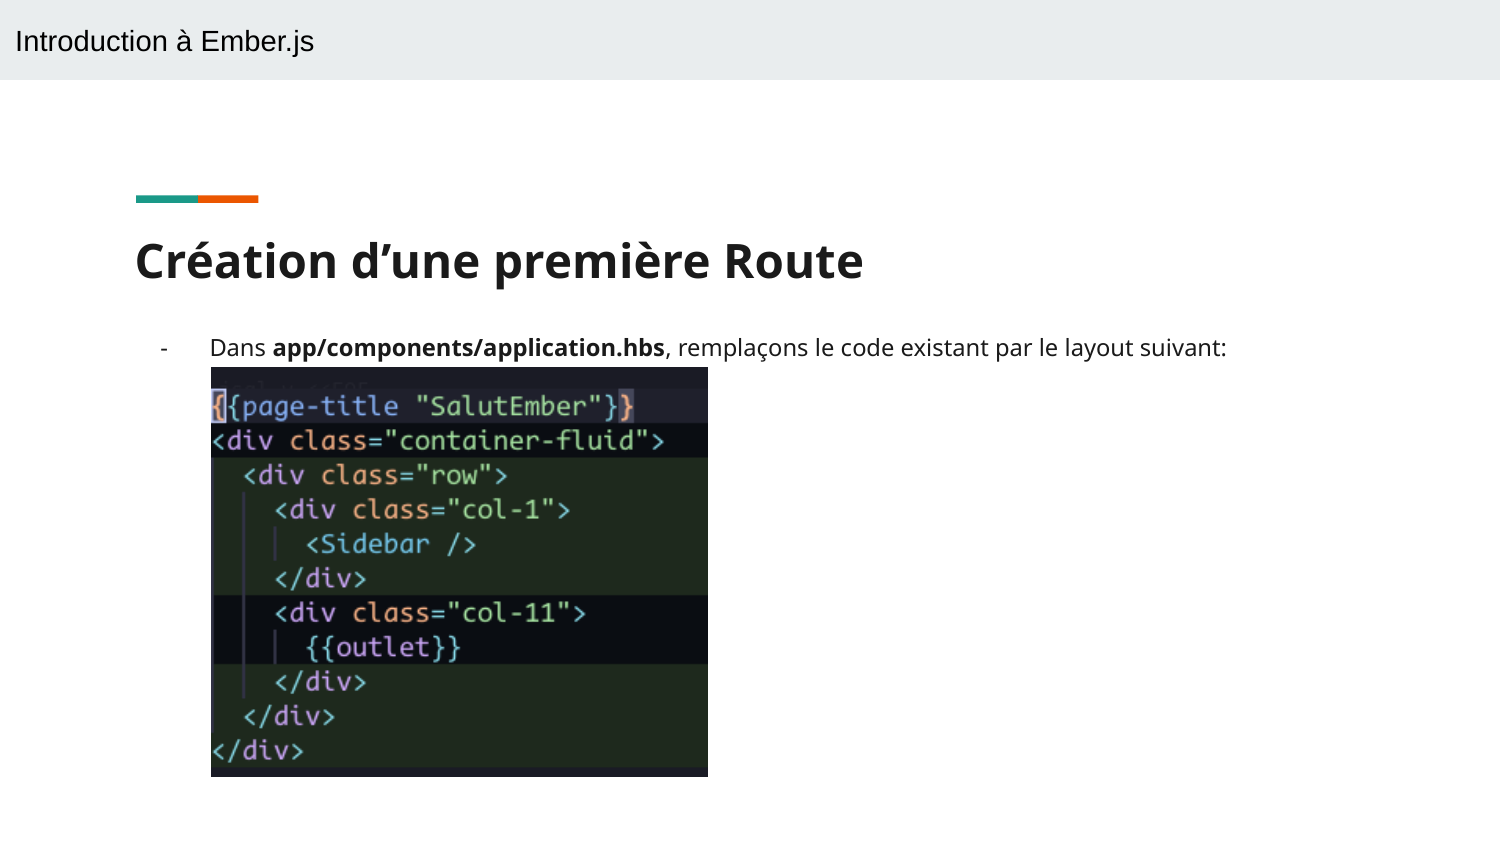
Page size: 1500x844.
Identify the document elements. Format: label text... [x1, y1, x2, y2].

title Création d’une première Route [119, 216, 1381, 305]
list Dans app/components/application.hbs, remplaçons le code existant par le layout suivant: [119, 313, 1381, 685]
picture [211, 367, 708, 777]
